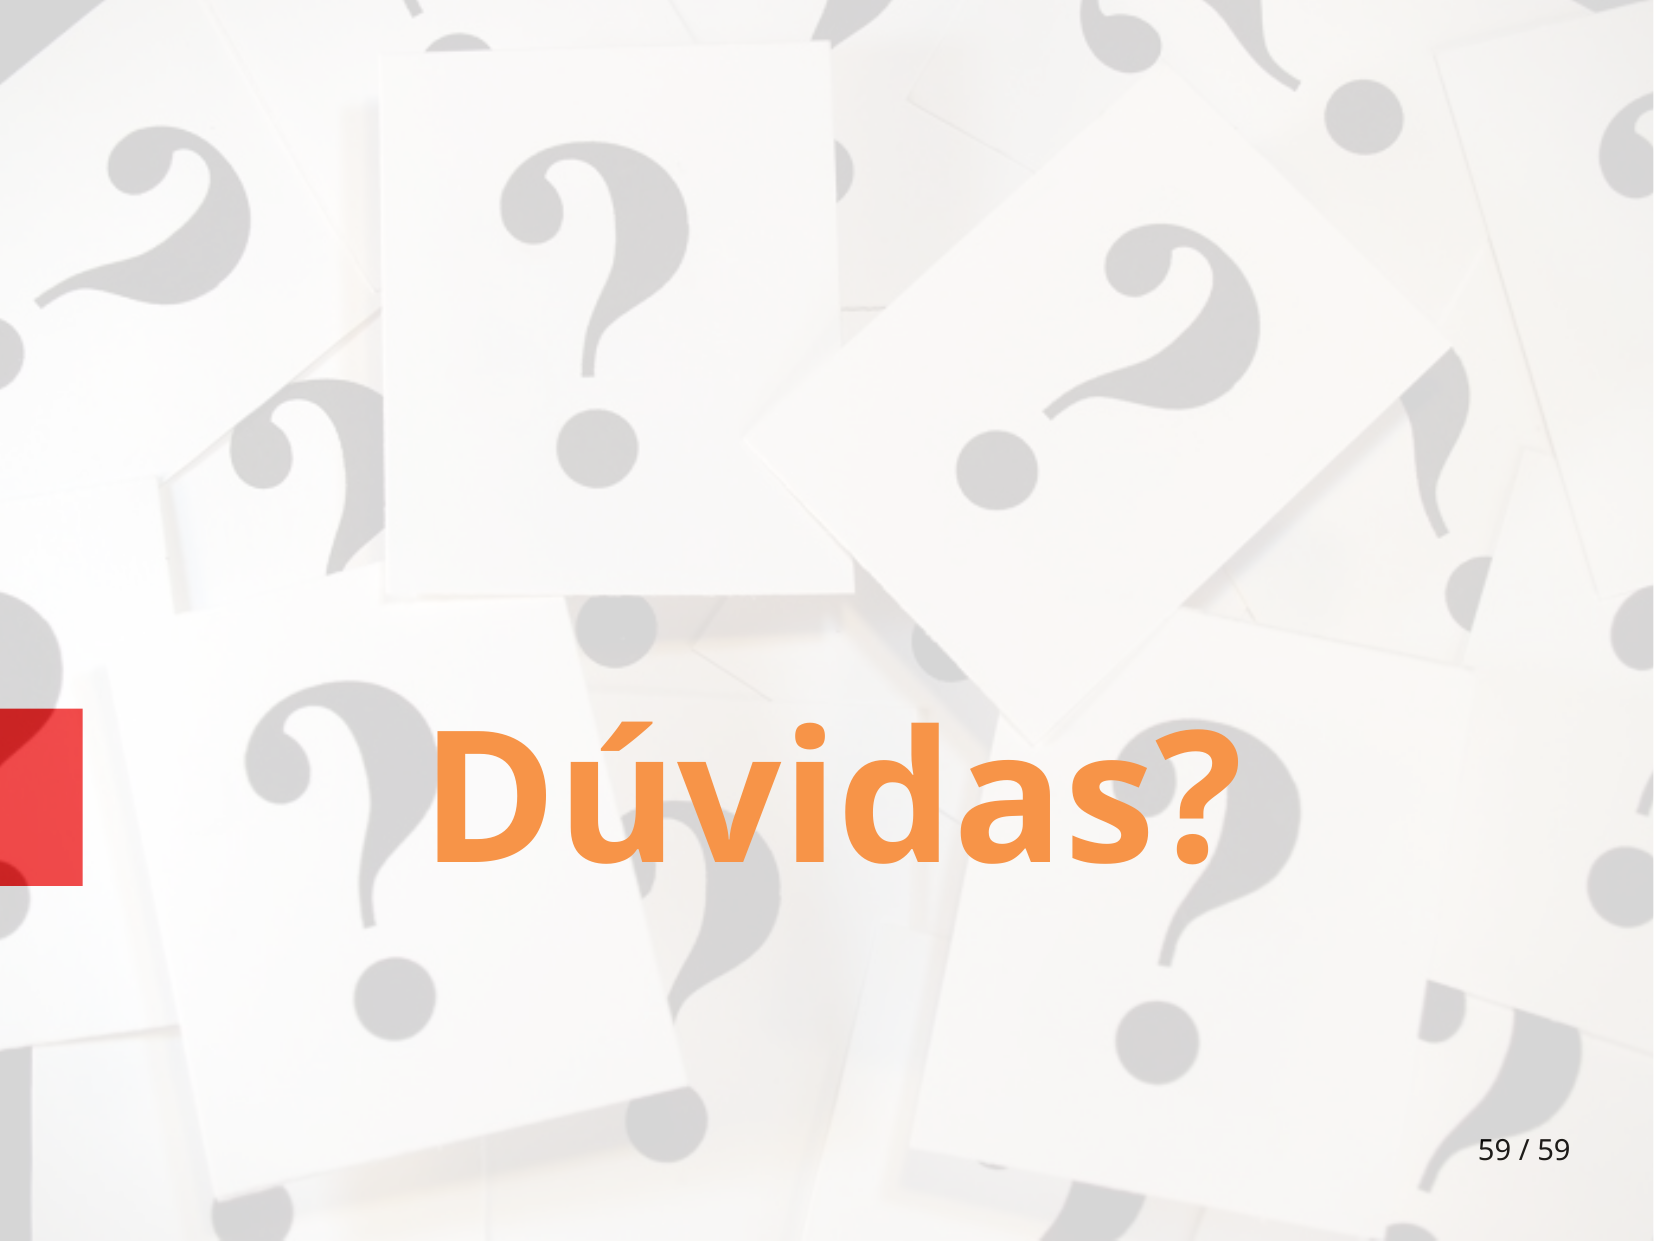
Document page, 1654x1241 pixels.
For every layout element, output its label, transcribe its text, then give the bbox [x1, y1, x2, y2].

picture [0, 0, 1654, 1241]
title Dúvidas? [129, 673, 1536, 910]
